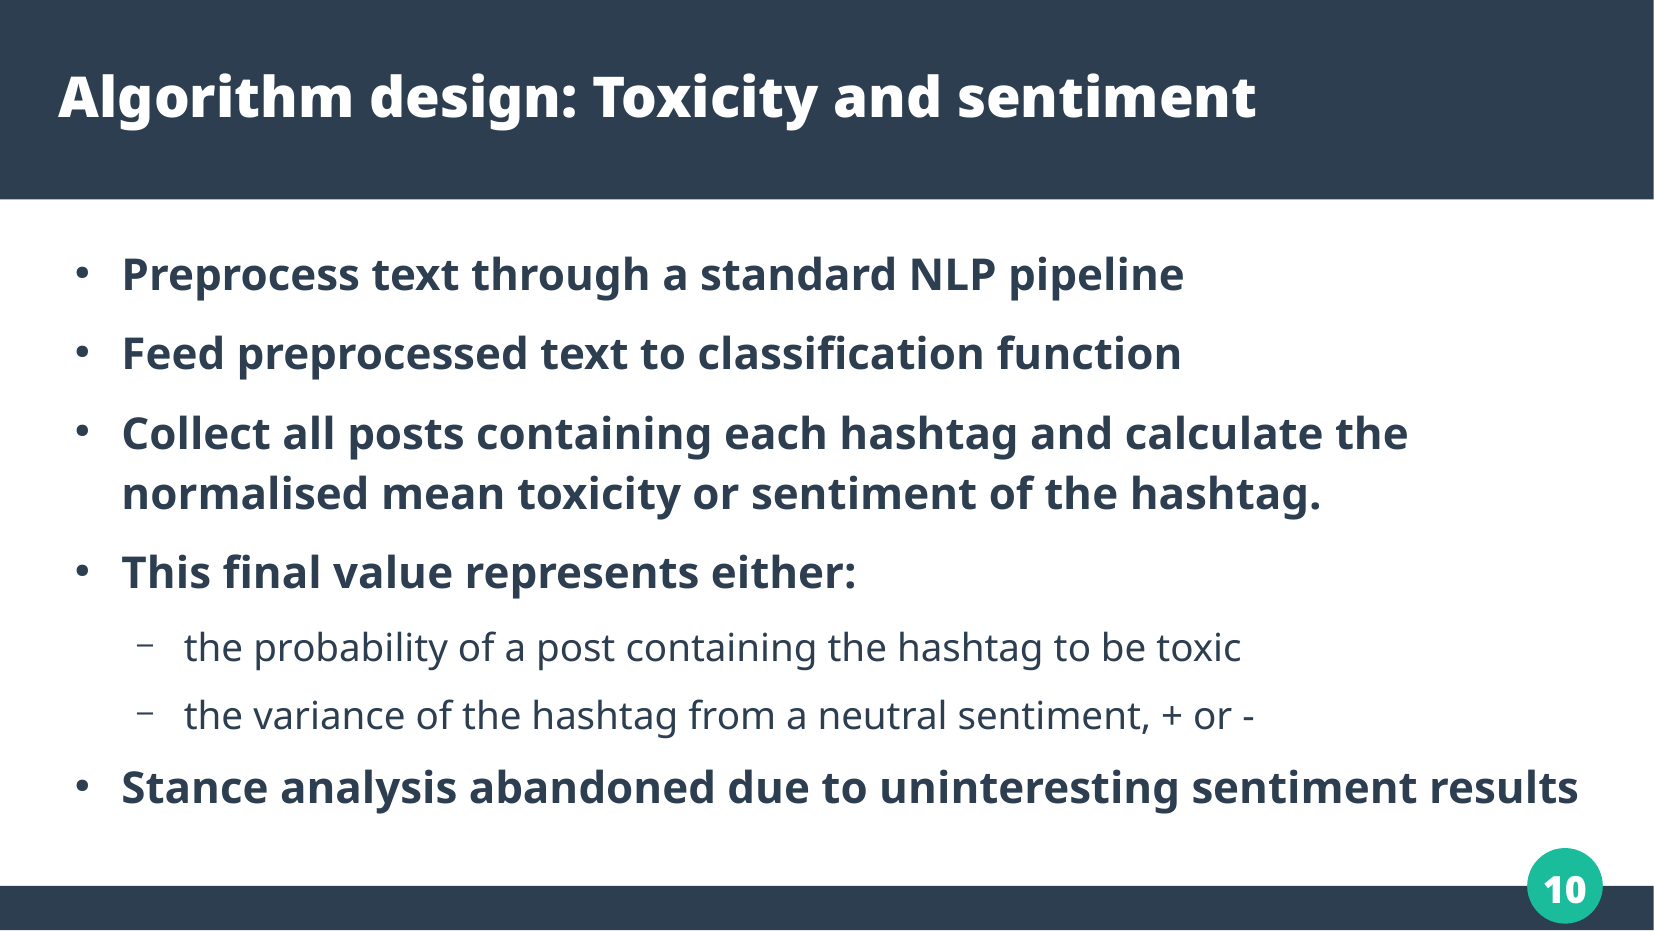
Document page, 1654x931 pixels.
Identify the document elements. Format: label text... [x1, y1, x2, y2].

title Algorithm design: Toxicity and sentiment [59, 37, 1595, 155]
list Preprocess text through a standard NLP pipeline Feed preprocessed text to classification function Collect all posts containing each hashtag and calculate the normalised mean toxicity or sentiment of the hashtag. This final value represents either: the probability of a post containing the hashtag to be toxic the variance of the hashtag from a neutral sentiment, + or - Stance analysis abandoned due to uninteresting sentiment results [59, 243, 1595, 864]
